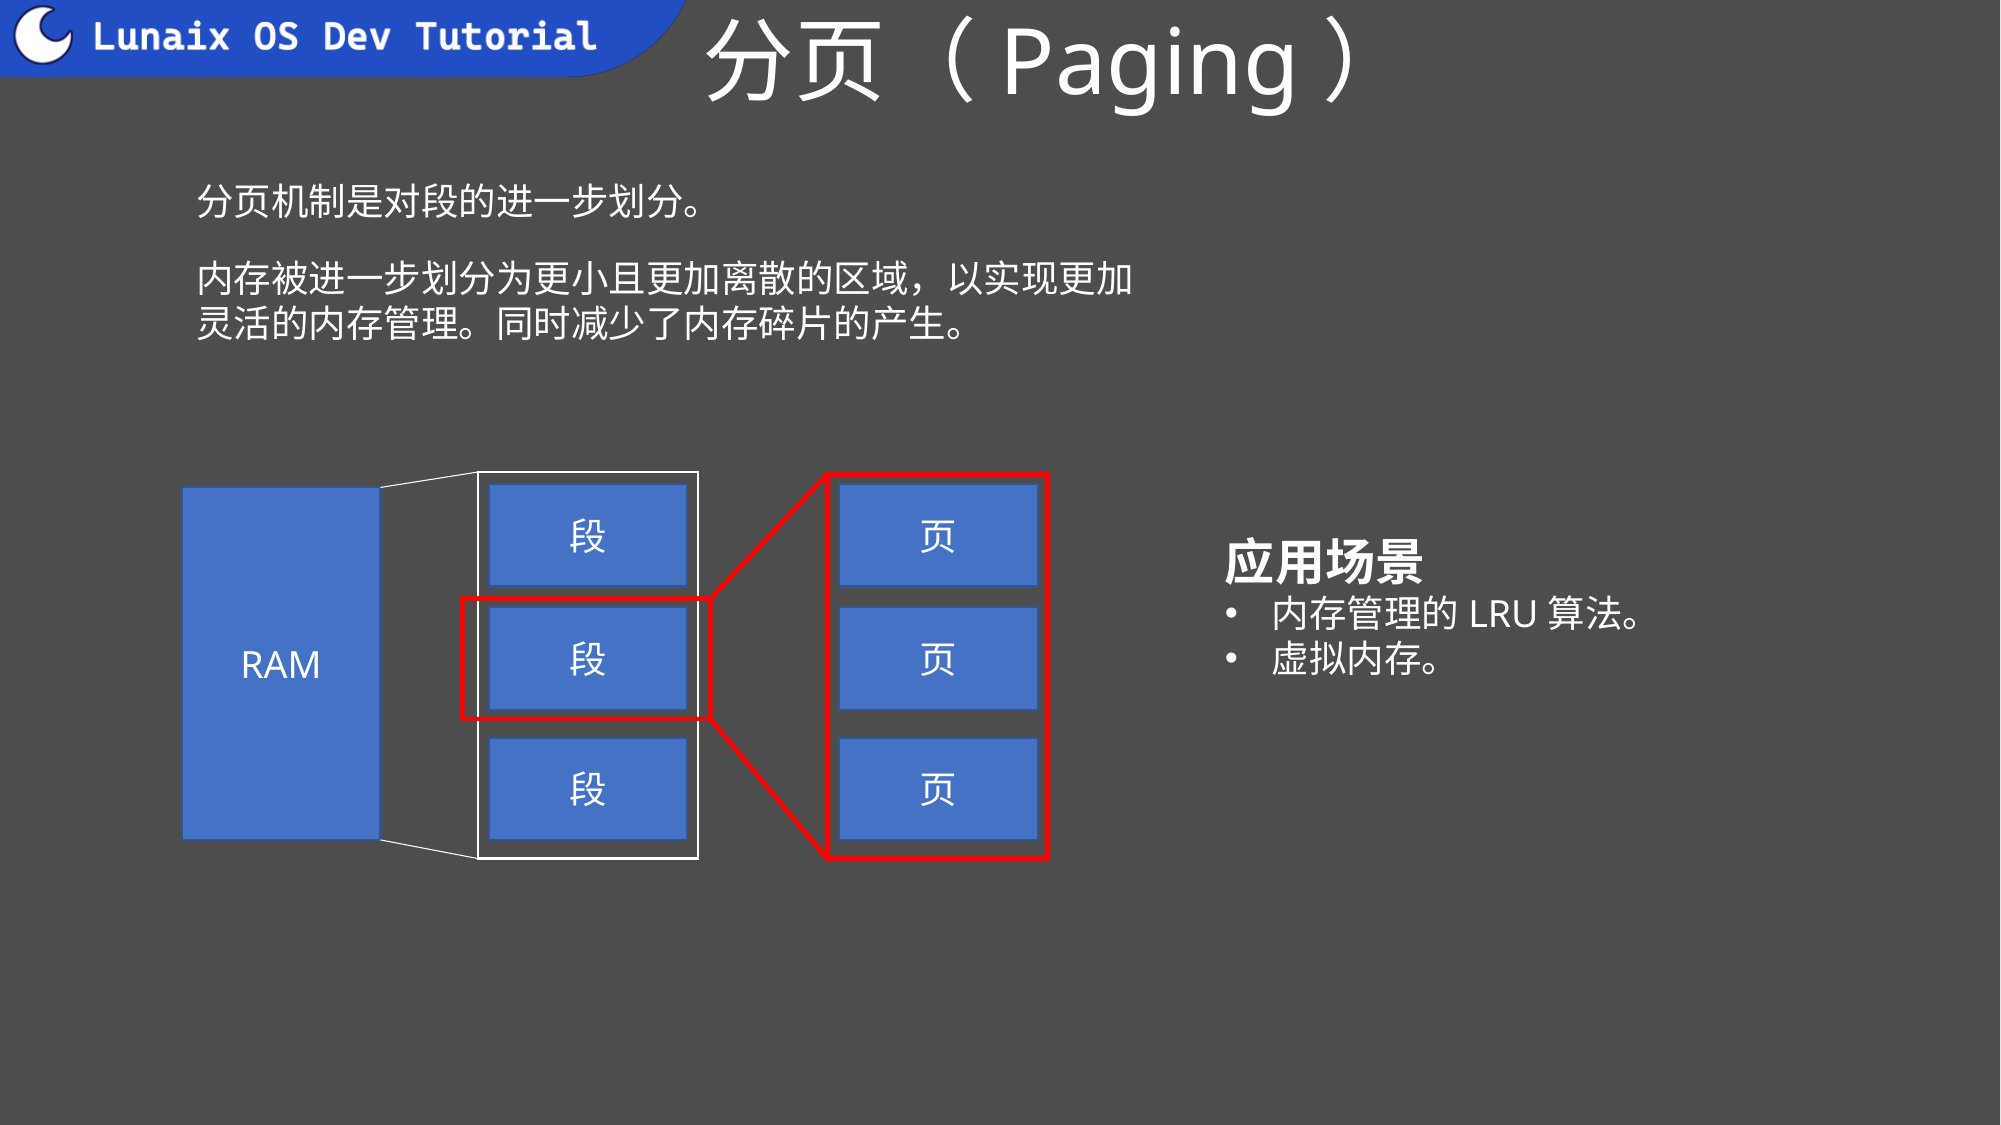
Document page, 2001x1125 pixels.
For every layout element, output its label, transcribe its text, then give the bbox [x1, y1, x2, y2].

text_box 段 [488, 607, 688, 710]
text_box 页 [838, 607, 1038, 710]
text_box 段 [488, 737, 688, 840]
text_box 页 [838, 484, 1038, 587]
text_box 内存被进一步划分为更小且更加离散的区域，以实现更加灵活的内存管理。同时减少了内存碎片的产生。 [181, 247, 1182, 353]
picture [0, 0, 2001, 1125]
text_box 段 [488, 484, 688, 587]
text_box RAM [181, 487, 381, 840]
title 分页（Paging） [687, 0, 1839, 130]
text_box 页 [838, 737, 1038, 840]
text_box 应用场景 内存管理的LRU算法。 虚拟内存。 [1210, 522, 1685, 688]
text_box 分页机制是对段的进一步划分。 [181, 170, 743, 231]
